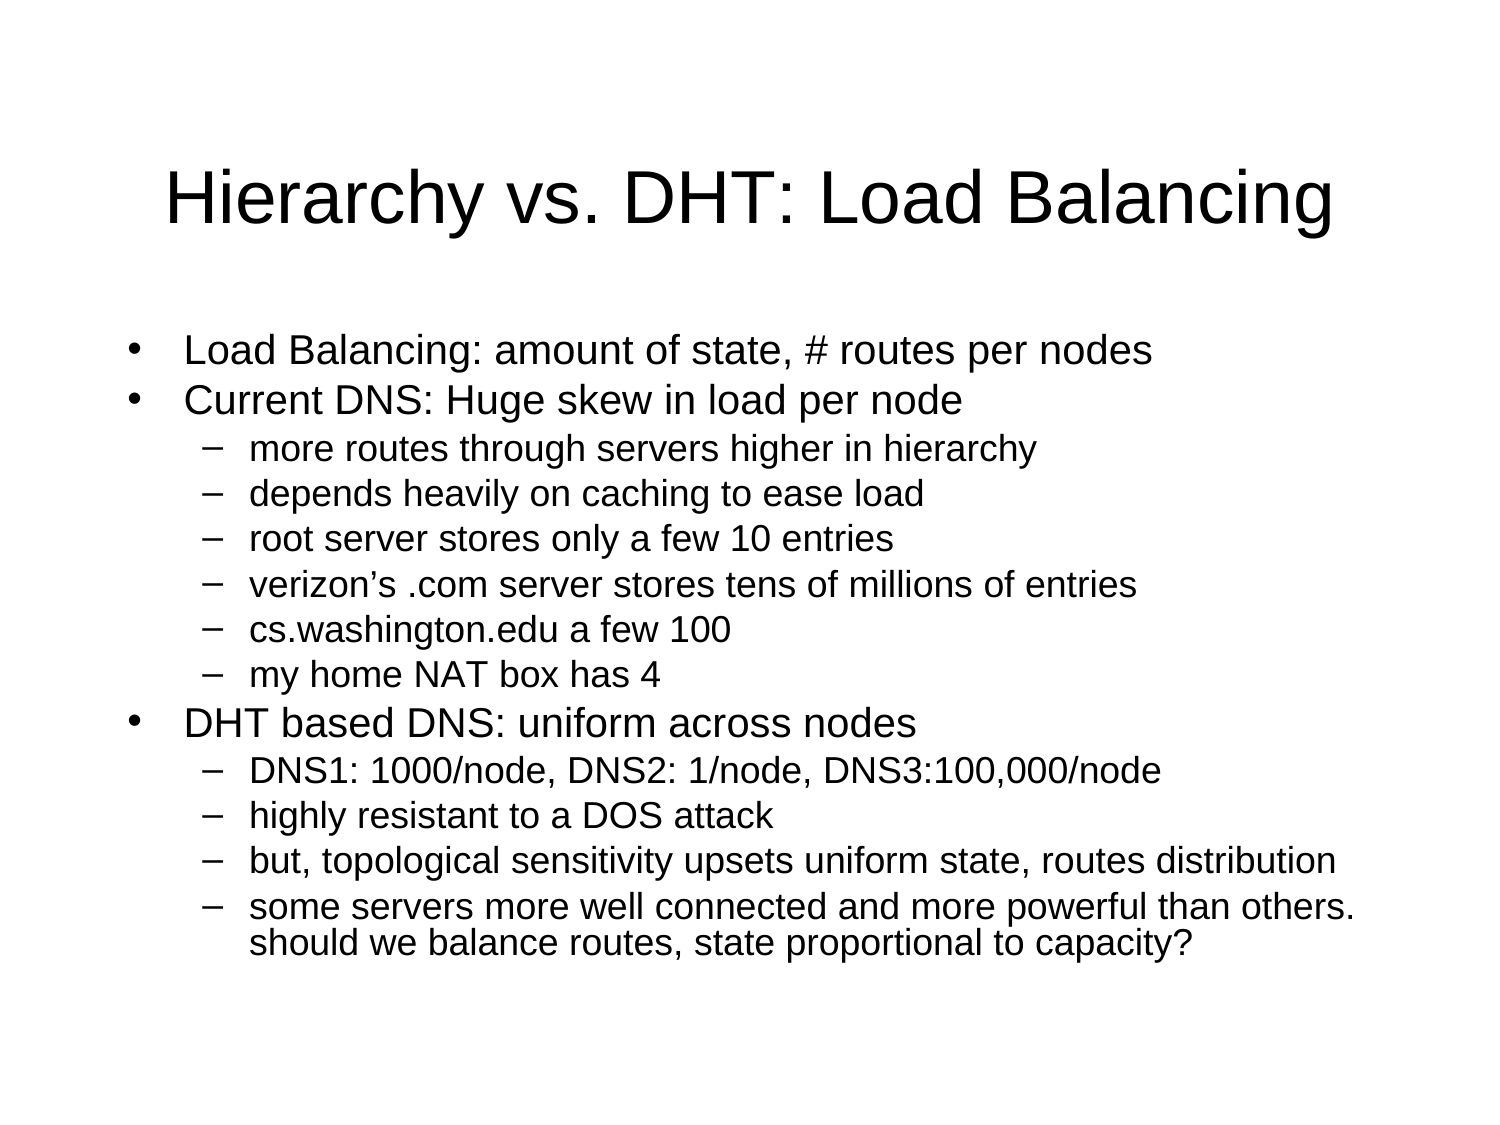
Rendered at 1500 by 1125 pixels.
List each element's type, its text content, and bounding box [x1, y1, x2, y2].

list Load Balancing: amount of state, # routes per nodes Current DNS: Huge skew in load per node more routes through servers higher in hierarchy depends heavily on caching to ease load root server stores only a few 10 entries verizon’s .com server stores tens of millions of entries cs.washington.edu a few 100 my home NAT box has 4 DHT based DNS: uniform across nodes DNS1: 1000/node, DNS2: 1/node, DNS3:100,000/node highly resistant to a DOS attack but, topological sensitivity upsets uniform state, routes distribution some servers more well connected and more powerful than others. should we balance routes, state proportional to capacity? [112, 324, 1388, 1000]
title Hierarchy vs. DHT: Load Balancing [112, 99, 1388, 288]
